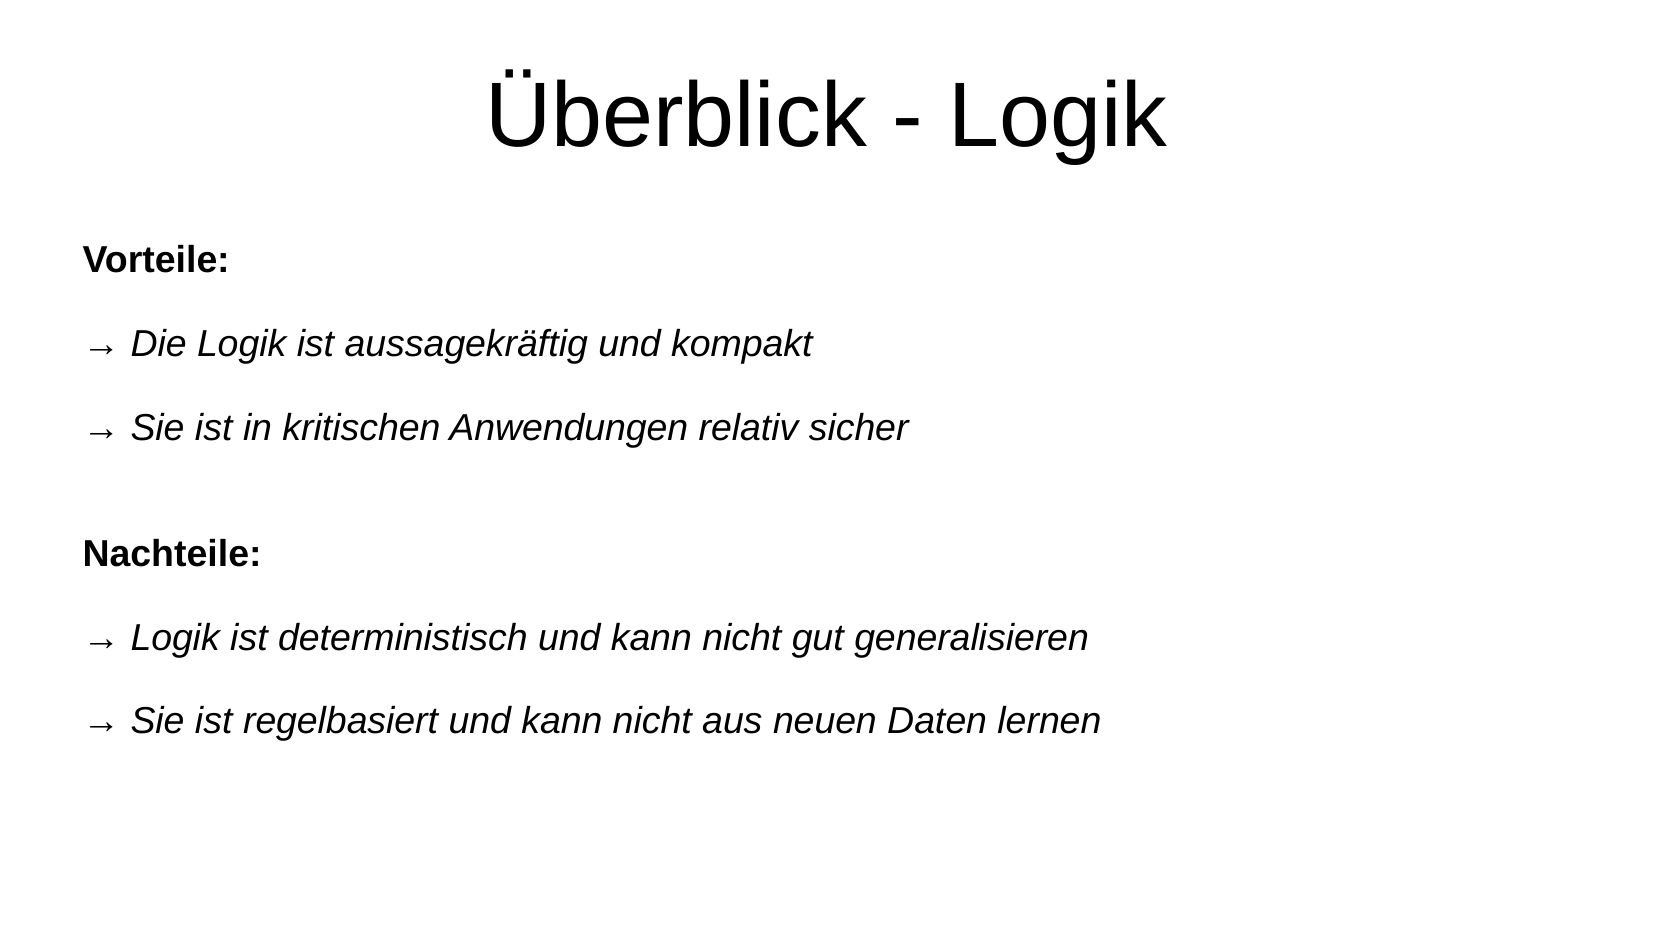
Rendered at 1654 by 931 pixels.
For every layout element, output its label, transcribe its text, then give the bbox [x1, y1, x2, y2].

subtitle Vorteile: → Die Logik ist aussagekräftig und kompakt → Sie ist in kritischen Anwendungen relativ sicher Nachteile: → Logik ist deterministisch und kann nicht gut generalisieren → Sie ist regelbasiert und kann nicht aus neuen Daten lernen [82, 238, 1571, 784]
title Überblick - Logik [82, 37, 1571, 193]
